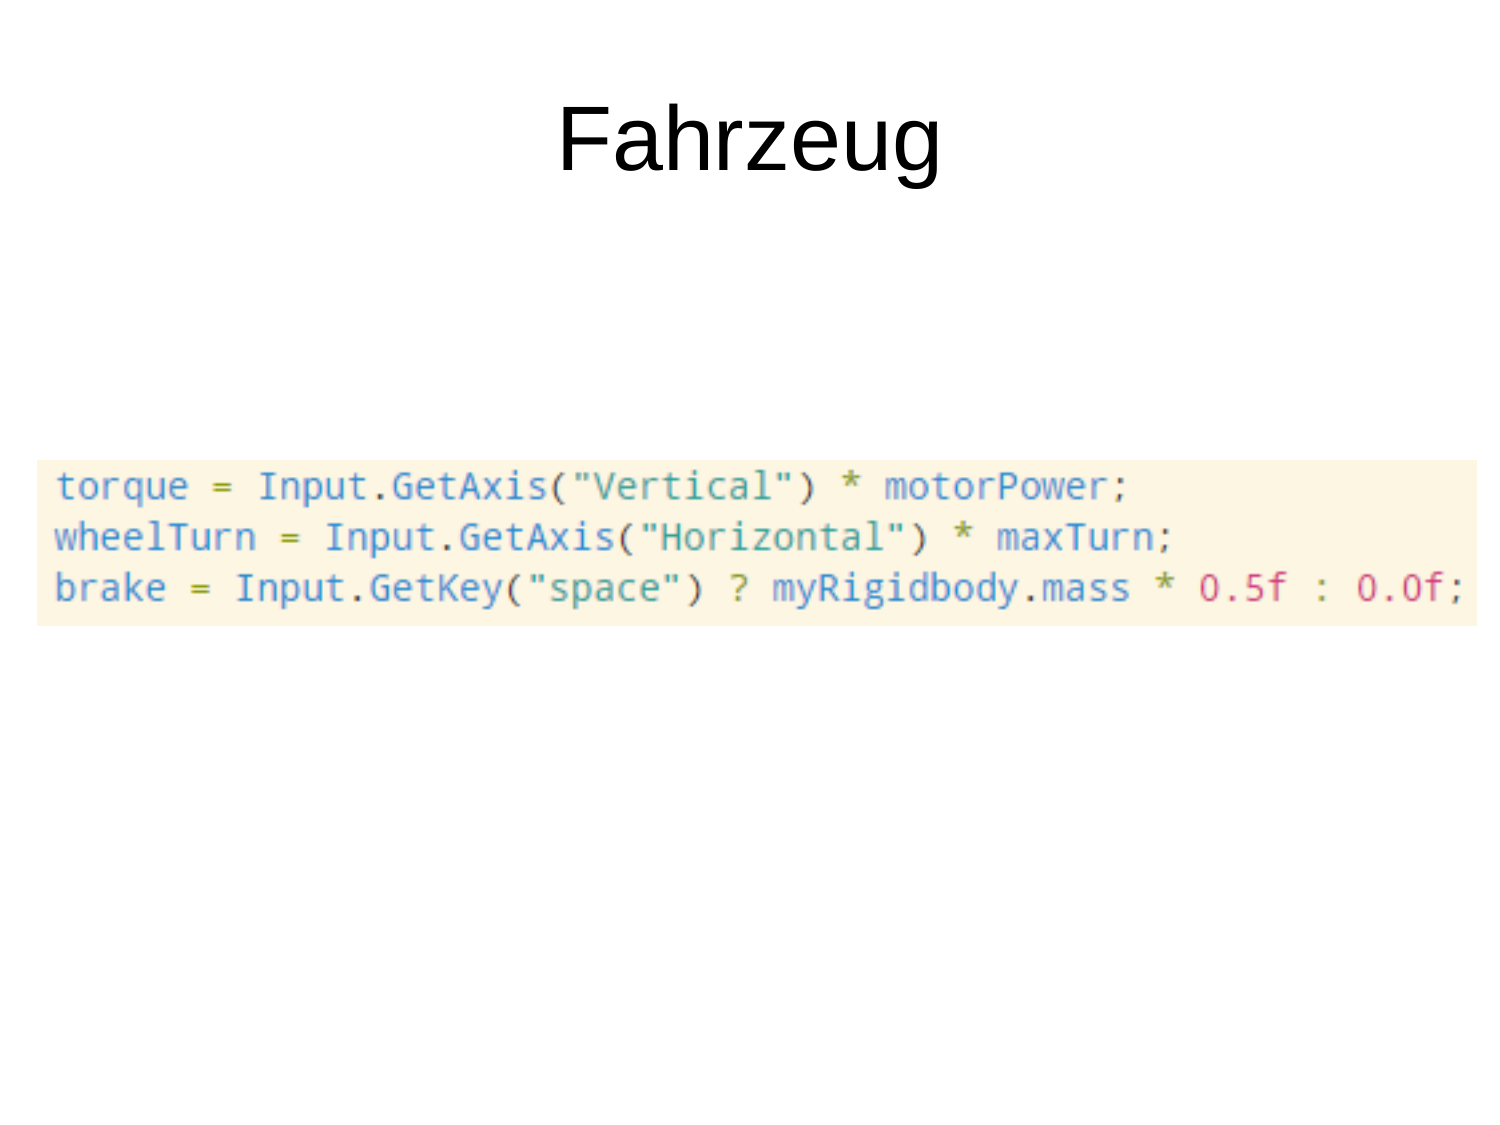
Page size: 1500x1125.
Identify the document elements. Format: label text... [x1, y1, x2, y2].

title Fahrzeug [75, 44, 1425, 233]
picture [37, 460, 1477, 626]
